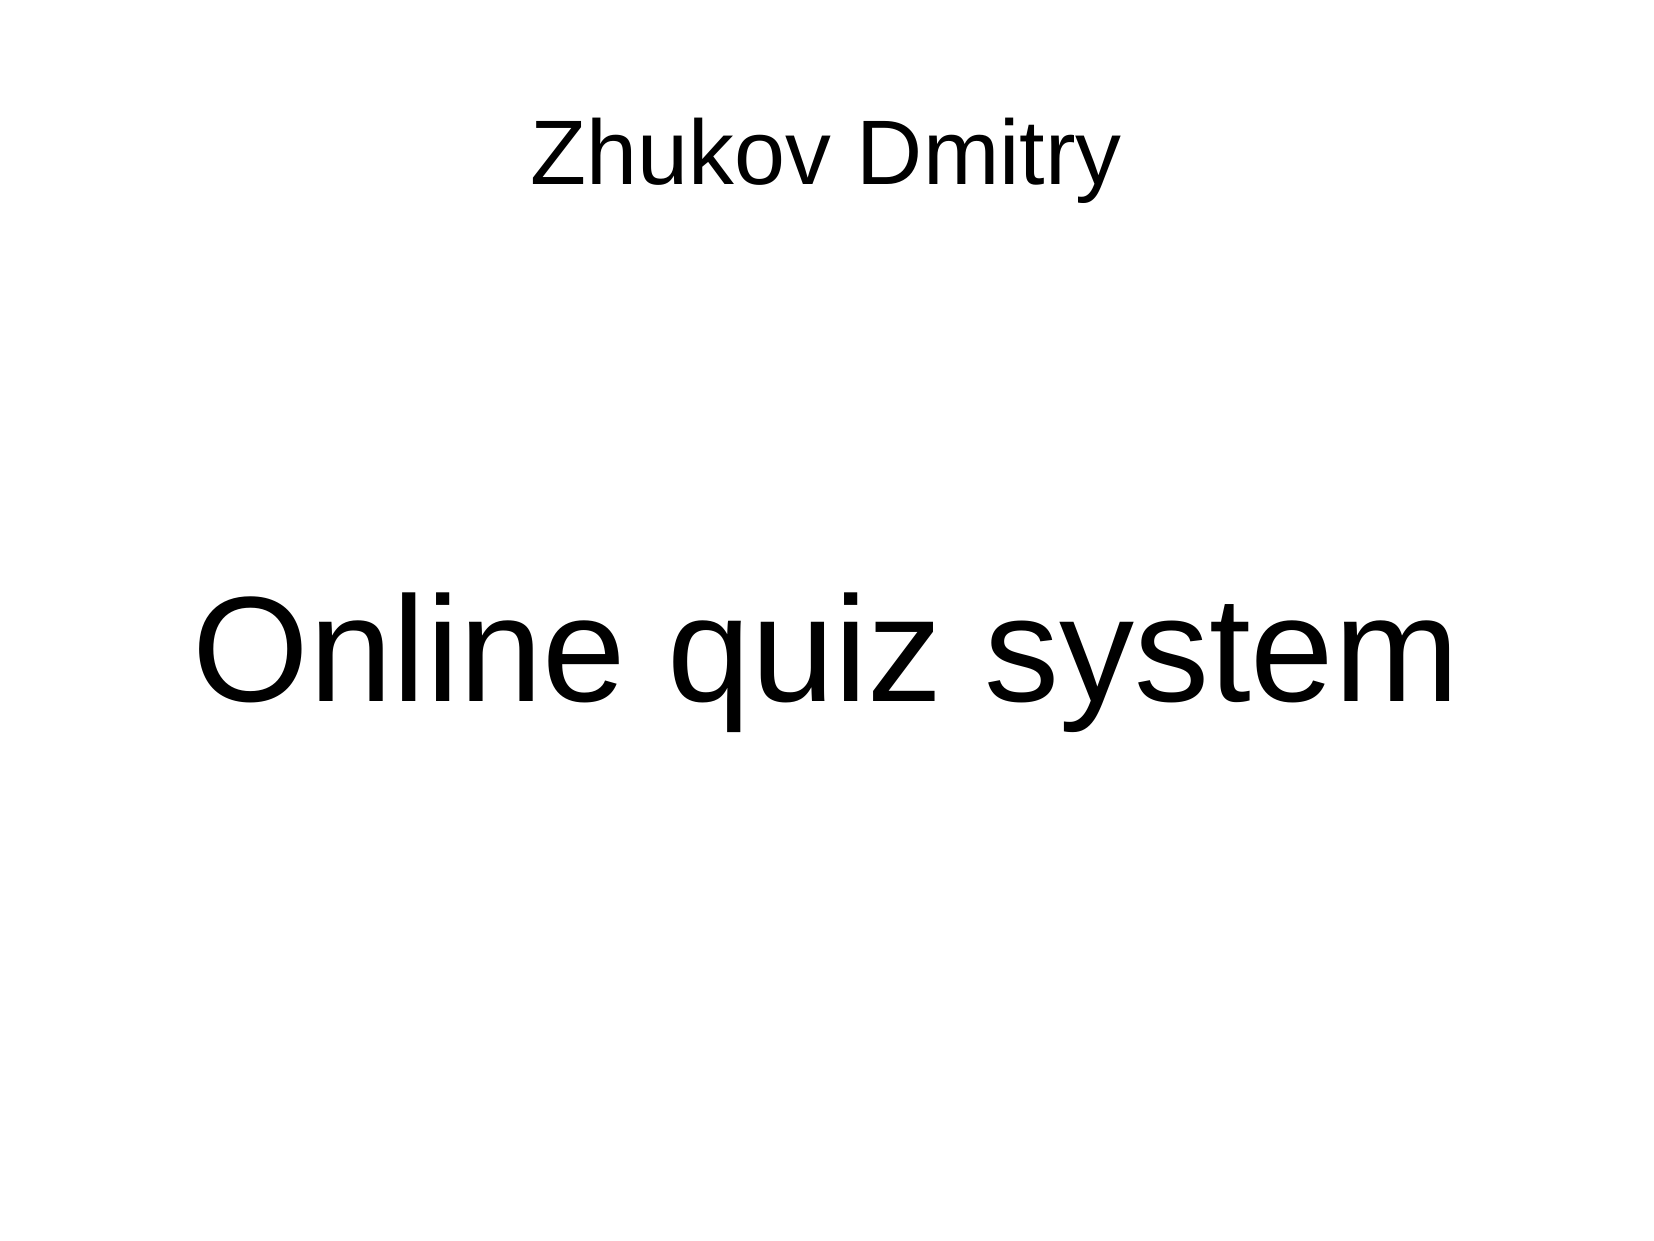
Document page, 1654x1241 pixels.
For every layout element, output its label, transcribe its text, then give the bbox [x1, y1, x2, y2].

title Zhukov Dmitry [82, 49, 1571, 257]
subtitle Online quiz system [82, 290, 1571, 1010]
